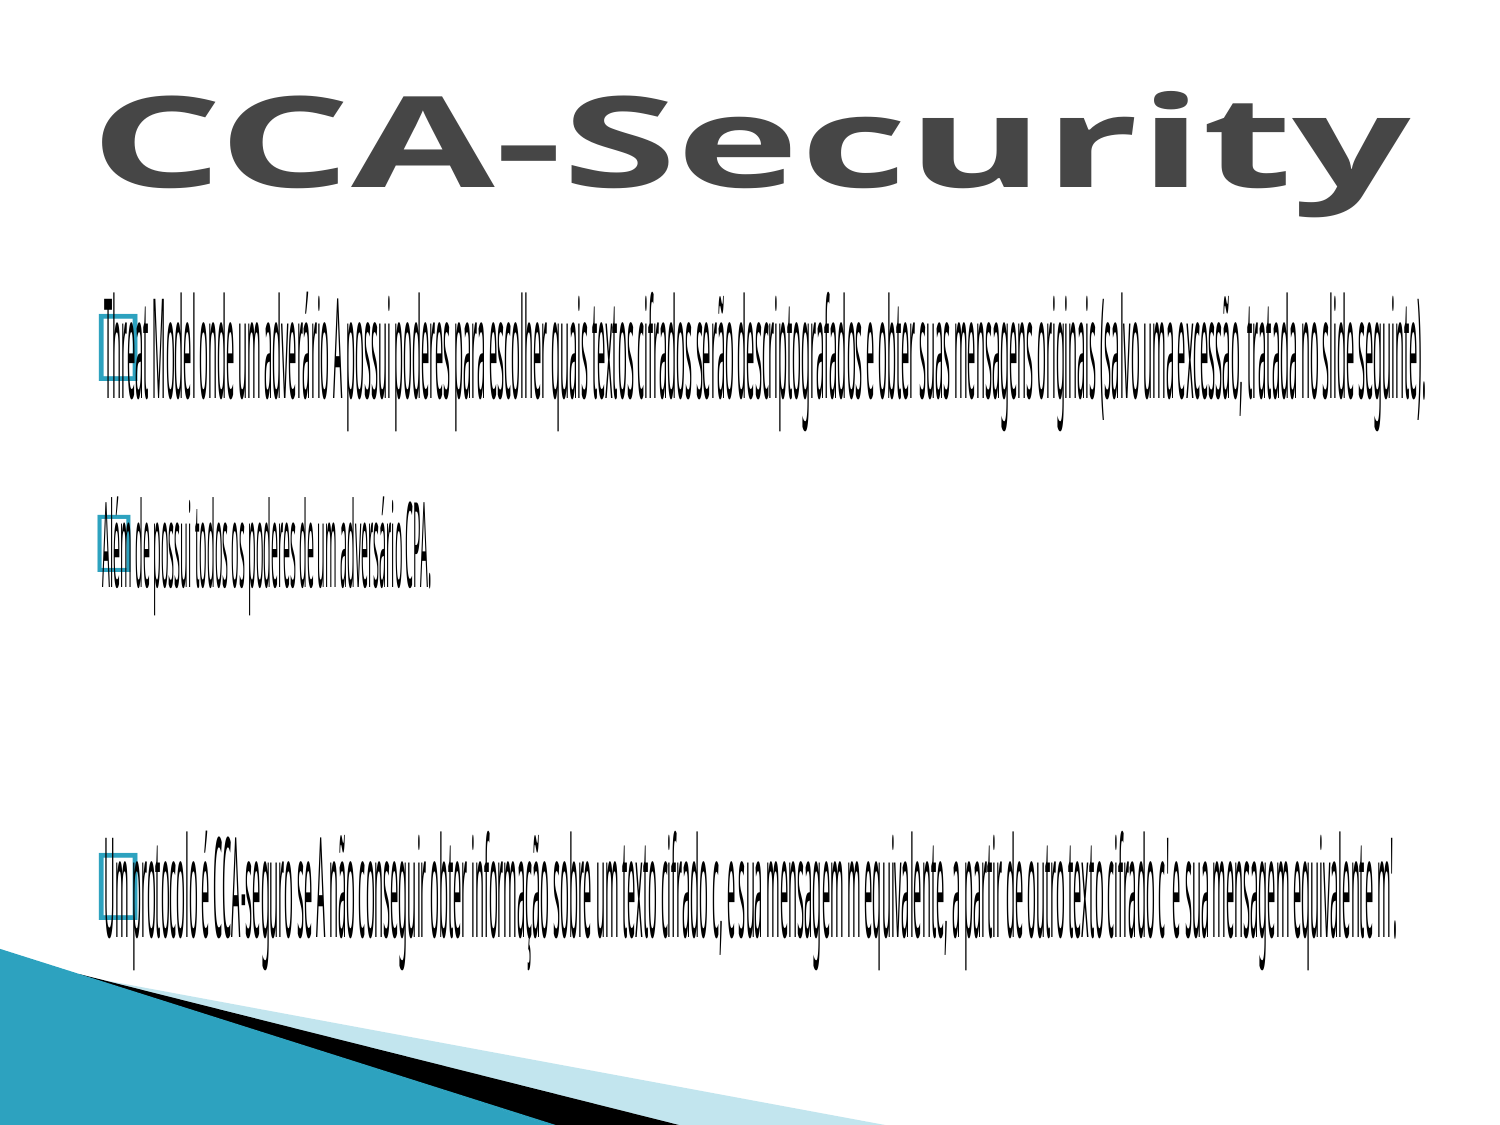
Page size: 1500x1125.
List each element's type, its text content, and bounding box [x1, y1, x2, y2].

title CCA-Security [75, 45, 1426, 233]
list Threat Model onde um adverário A possui poderes para escolher quais textos cifrados serão descriptografados e obter suas mensagens originais (salvo uma excessão, tratada no slide seguinte). Além de possui todos os poderes de um adversário CPA. Um protocolo é CCA-seguro se A não conseguir obter informação sobre um texto cifrado c, e sua mensagem m equivalente, a partir de outro texto cifrado c' e sua mensagem equivalente m'. [75, 243, 1426, 986]
